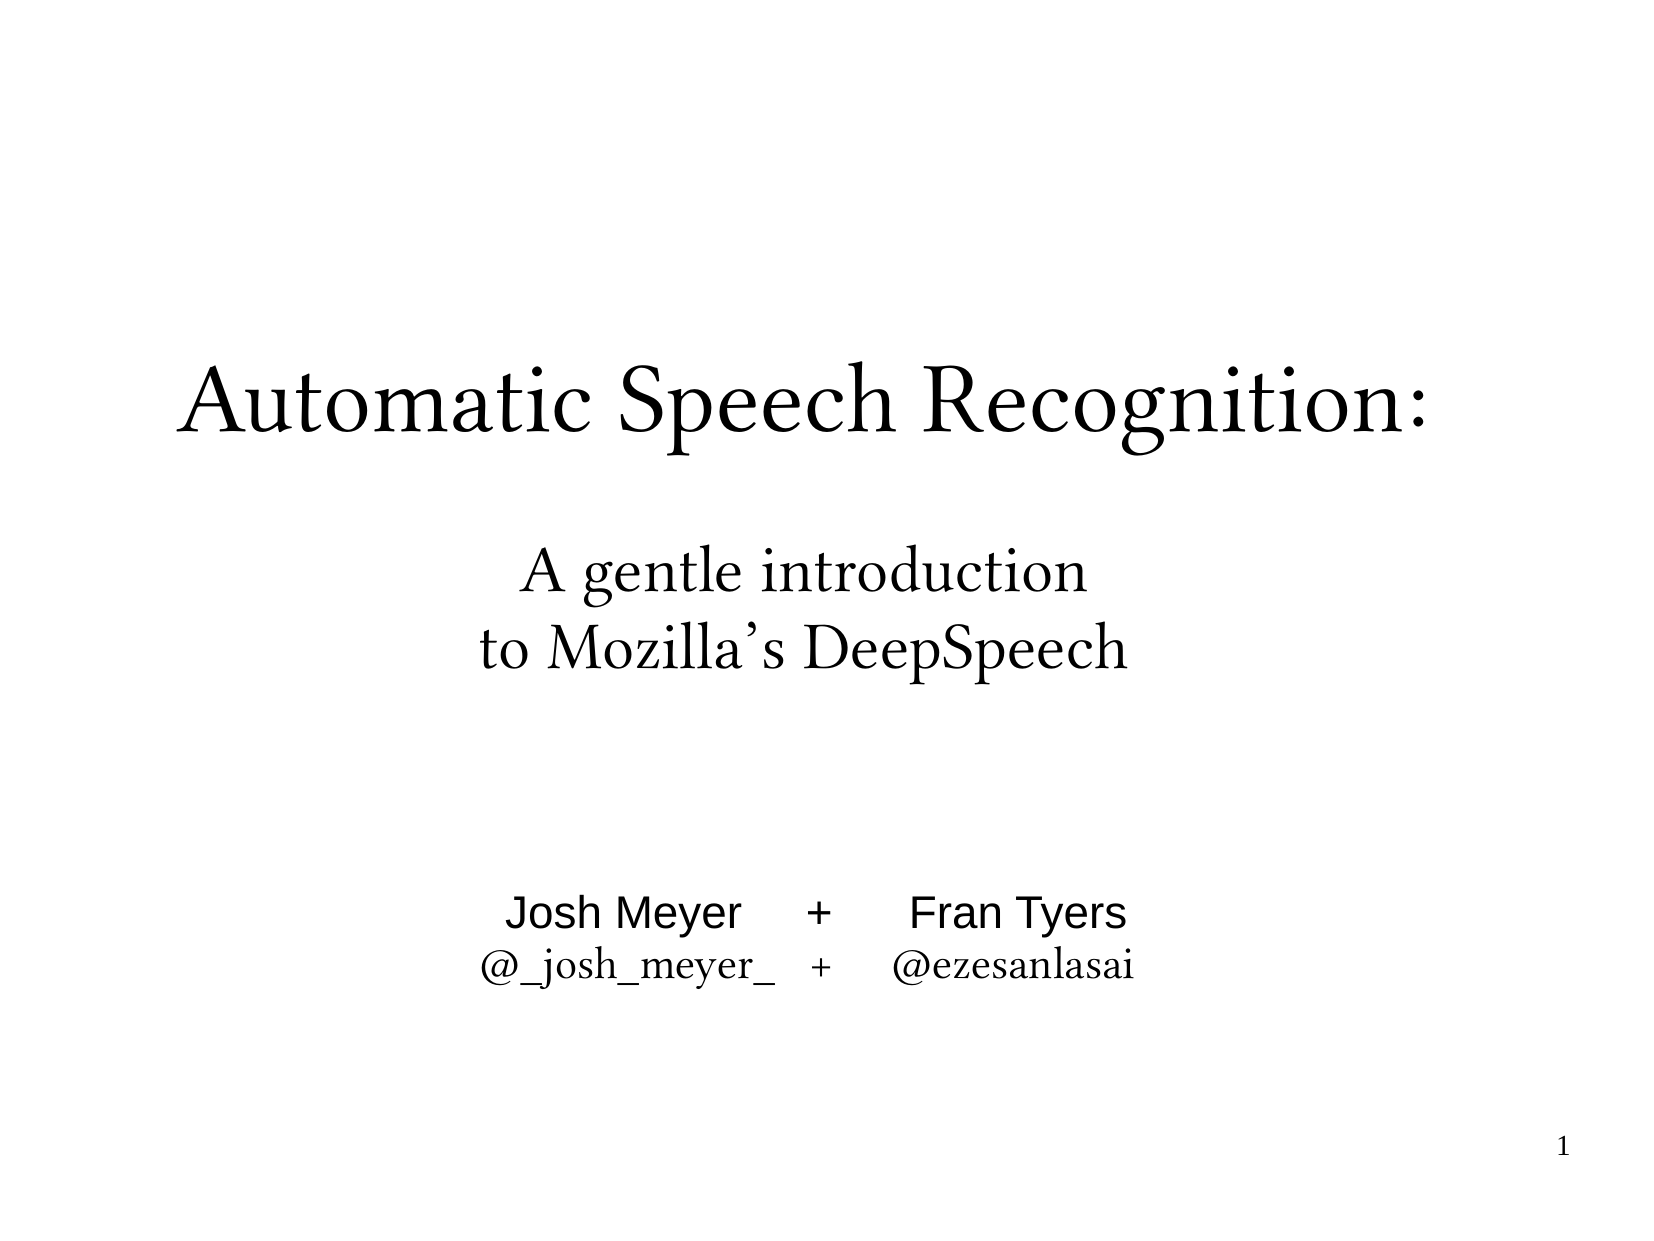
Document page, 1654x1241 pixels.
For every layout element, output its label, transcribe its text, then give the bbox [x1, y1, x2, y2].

subtitle Automatic Speech Recognition: A gentle introduction to Mozilla’s DeepSpeech [60, 72, 1549, 1216]
text_box Josh Meyer + Fran Tyers @_josh_meyer_ + @ezesanlasai [465, 879, 1291, 1051]
